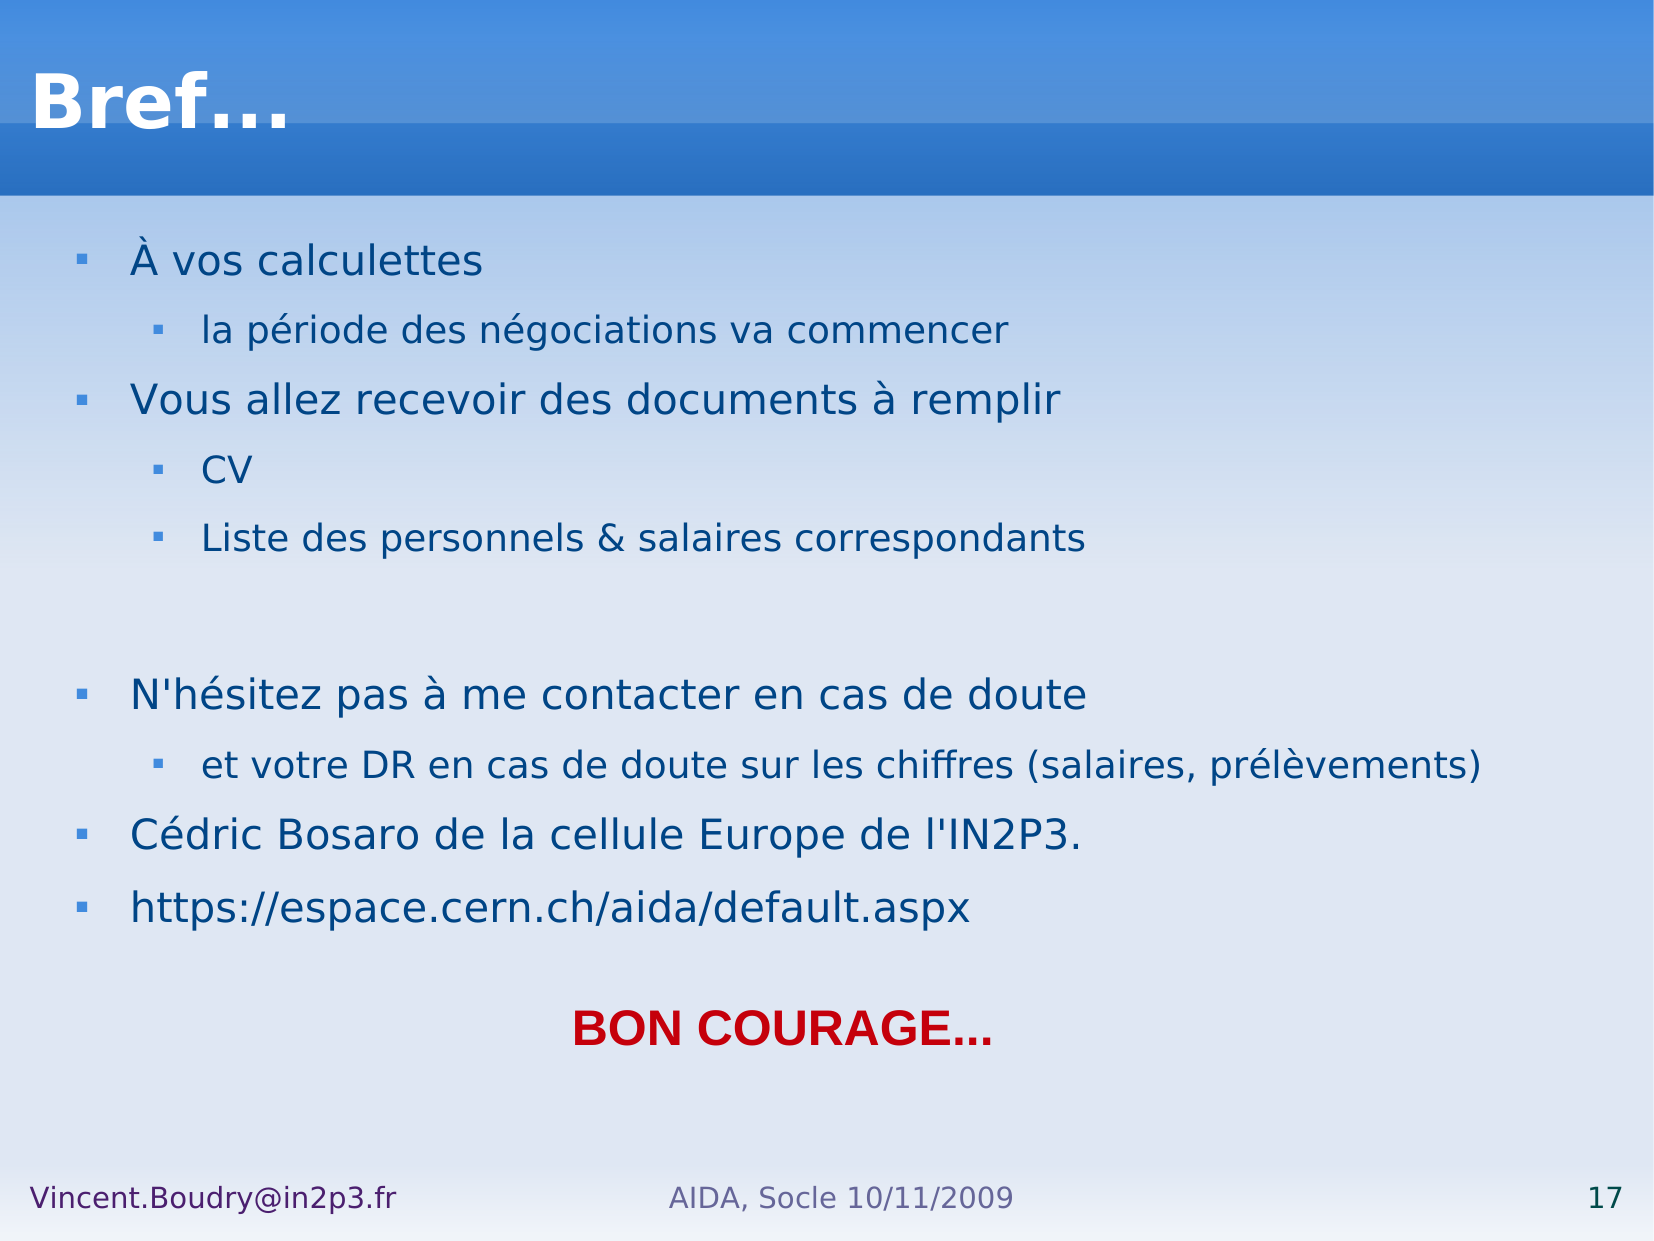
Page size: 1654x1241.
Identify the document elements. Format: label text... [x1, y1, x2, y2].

list À vos calculettes la période des négociations va commencer Vous allez recevoir des documents à remplir CV Liste des personnels & salaires correspondants N'hésitez pas à me contacter en cas de doute et votre DR en cas de doute sur les chiffres (salaires, prélèvements) Cédric Bosaro de la cellule Europe de l'IN2P3. https://espace.cern.ch/aida/default.aspx [59, 236, 1595, 1137]
title Bref... [29, 7, 1654, 200]
picture [0, 0, 1654, 1241]
text_box BON COURAGE... [557, 993, 1010, 1064]
